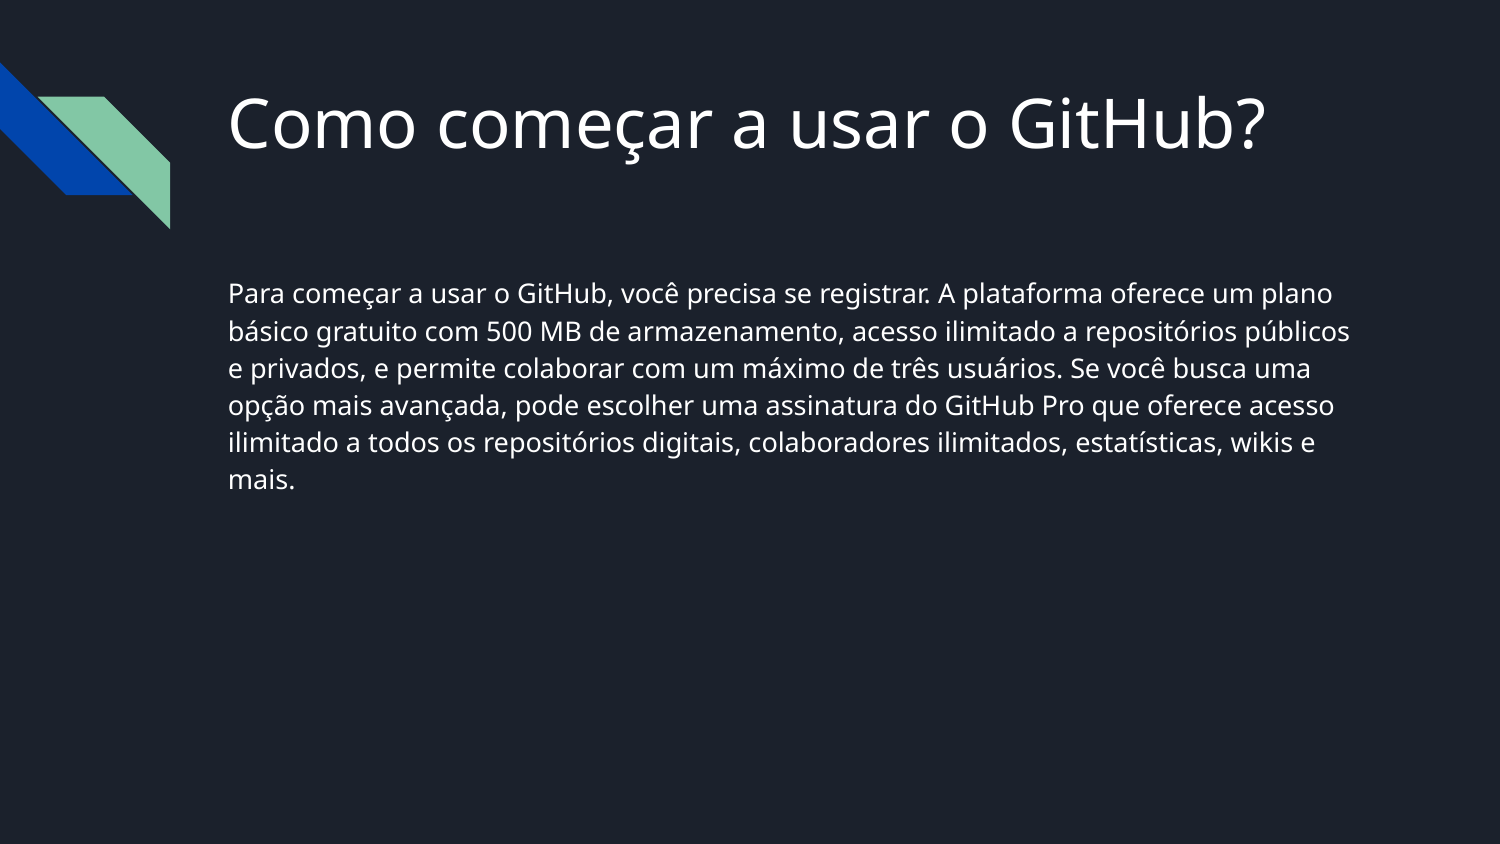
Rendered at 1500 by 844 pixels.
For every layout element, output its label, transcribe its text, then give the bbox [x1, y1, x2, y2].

title Como começar a usar o GitHub? [212, 64, 1368, 215]
list Para começar a usar o GitHub, você precisa se registrar. A plataforma oferece um plano básico gratuito com 500 MB de armazenamento, acesso ilimitado a repositórios públicos e privados, e permite colaborar com um máximo de três usuários. Se você busca uma opção mais avançada, pode escolher uma assinatura do GitHub Pro que oferece acesso ilimitado a todos os repositórios digitais, colaboradores ilimitados, estatísticas, wikis e mais. [212, 257, 1368, 735]
